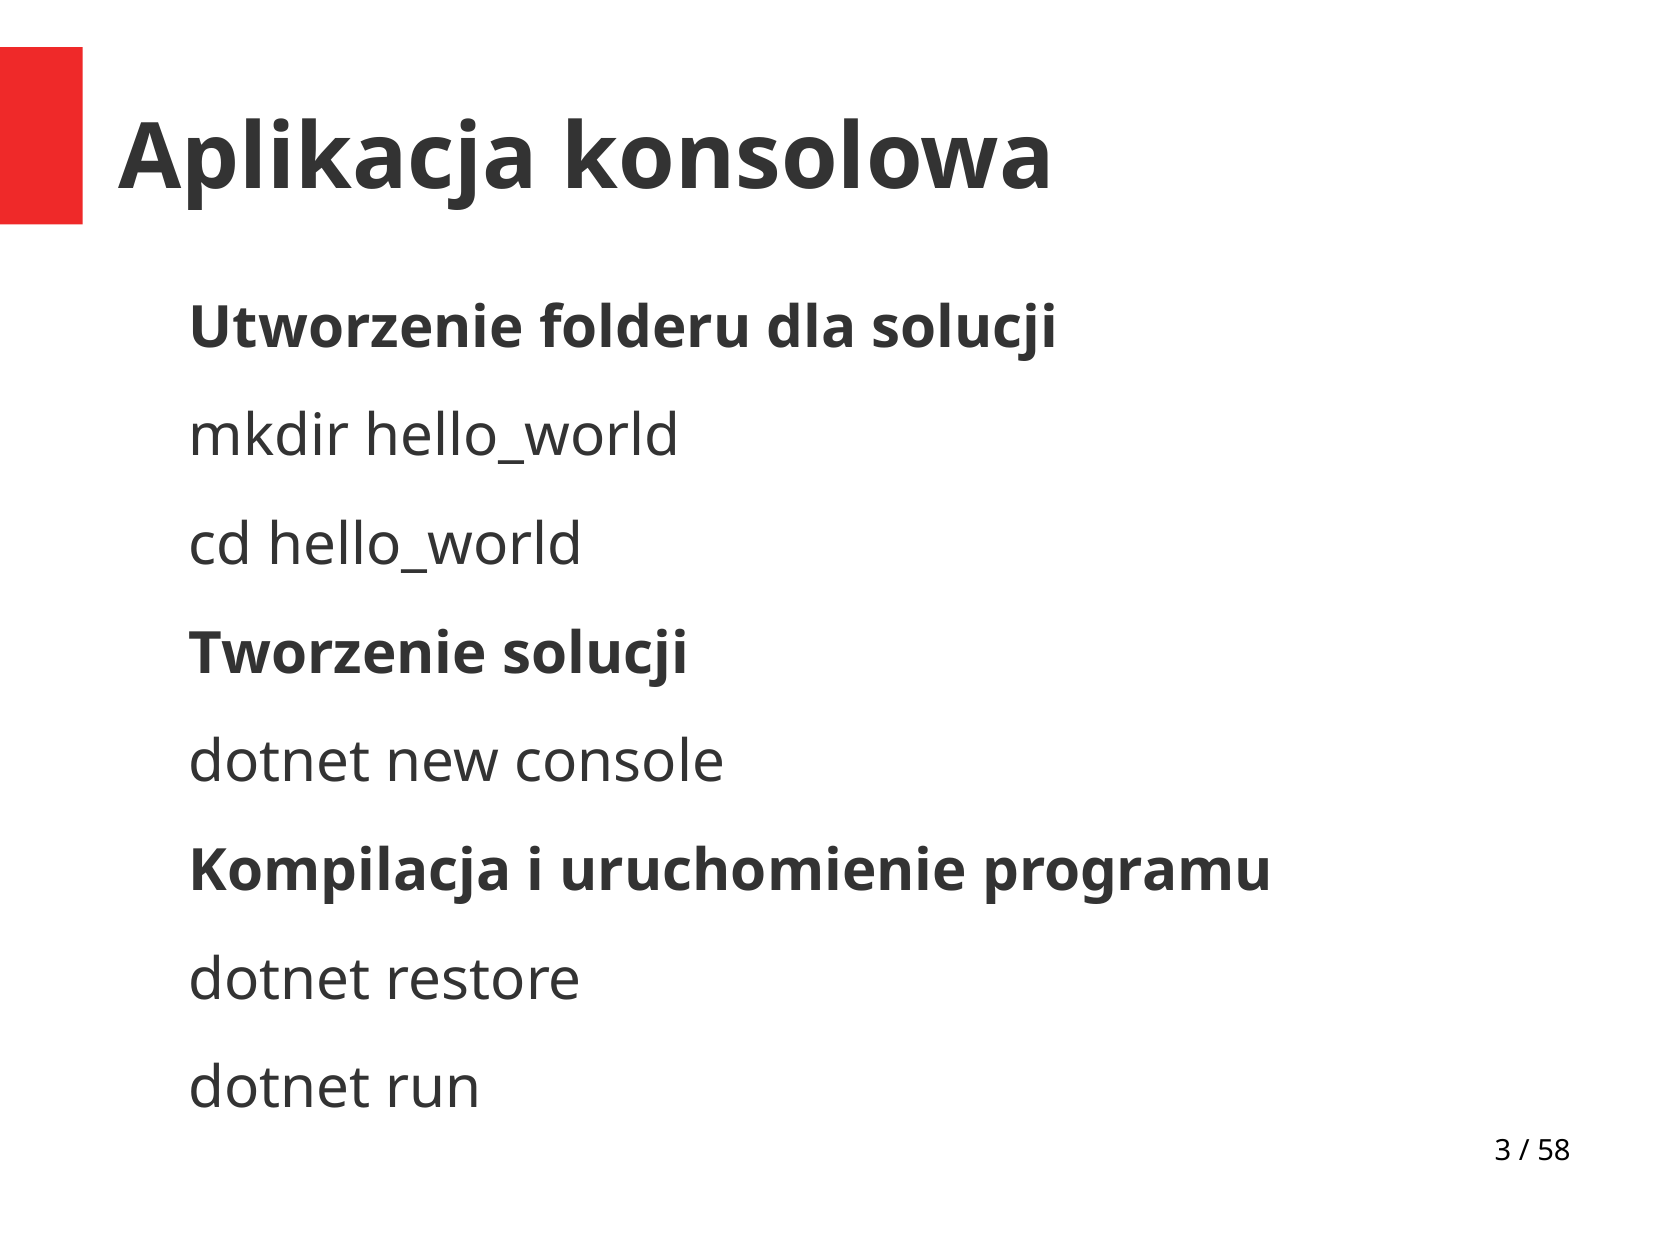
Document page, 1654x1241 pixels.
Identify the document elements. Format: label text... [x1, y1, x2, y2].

list Utworzenie folderu dla solucji mkdir hello_world cd hello_world Tworzenie solucji dotnet new console Kompilacja i uruchomienie programu dotnet restore dotnet run [118, 285, 1536, 1111]
title Aplikacja konsolowa [118, 49, 1571, 257]
